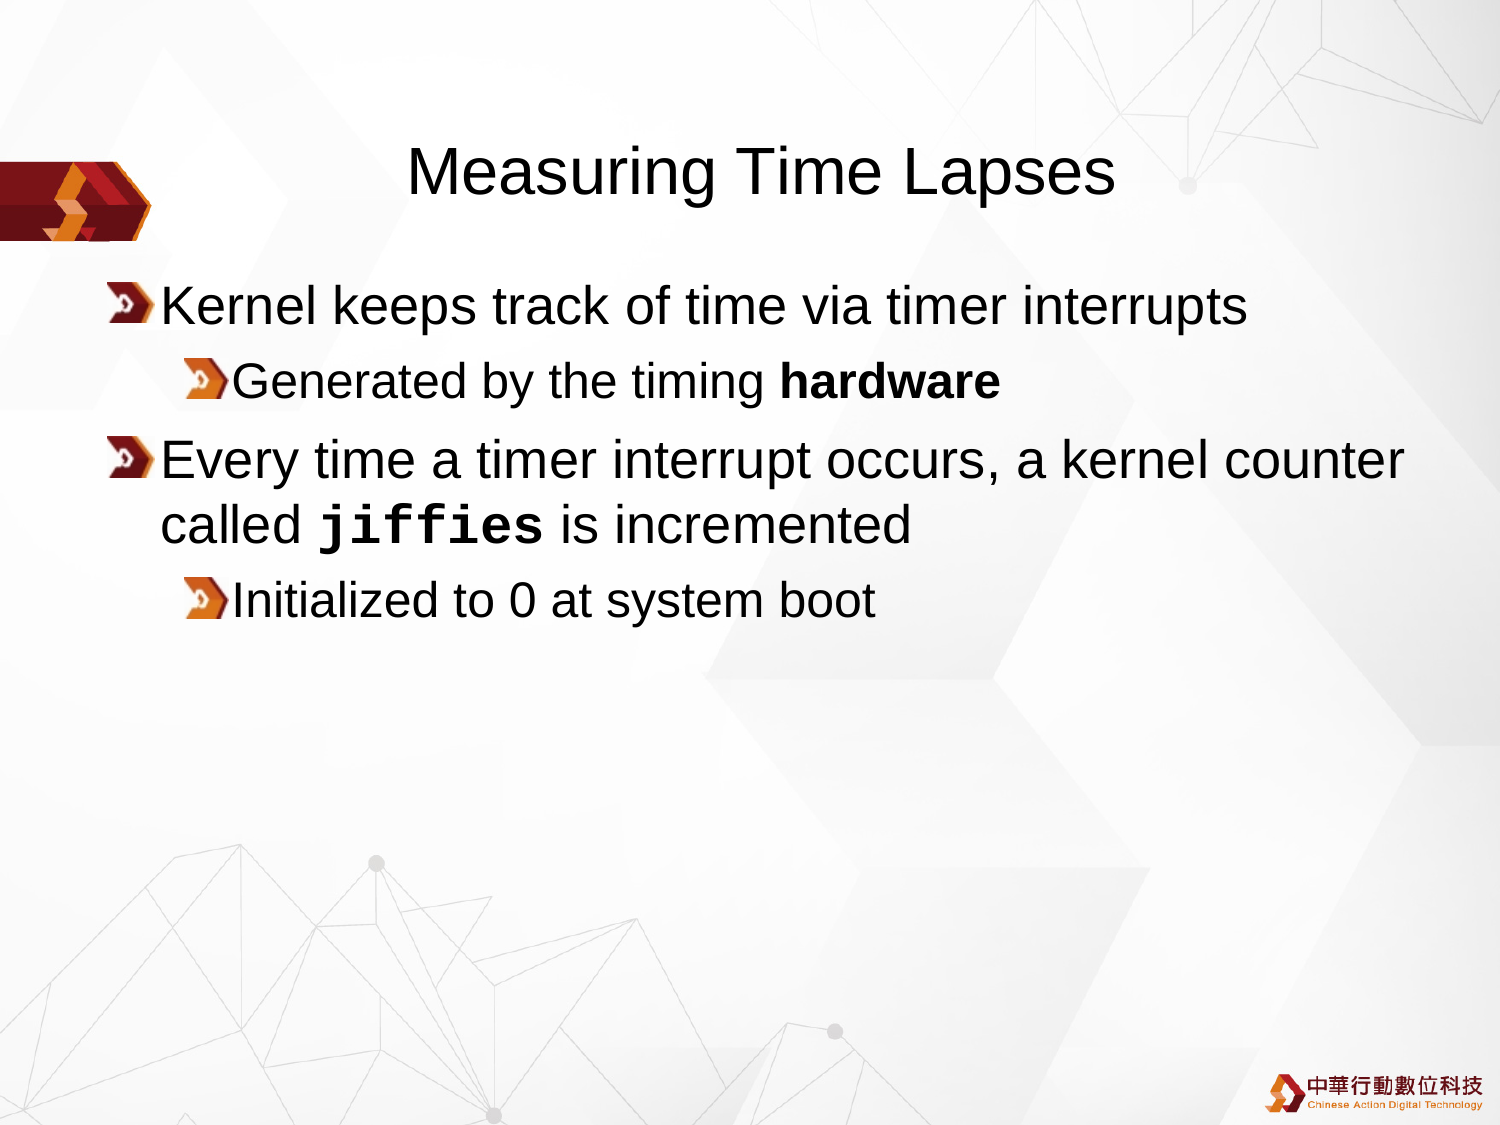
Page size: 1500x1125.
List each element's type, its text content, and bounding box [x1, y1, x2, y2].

picture [0, 0, 1500, 1125]
list Kernel keeps track of time via timer interrupts Generated by the timing hardware Every time a timer interrupt occurs, a kernel counter called jiffies is incremented Initialized to 0 at system boot [75, 262, 1426, 1006]
title Measuring Time Lapses [75, 120, 1426, 220]
